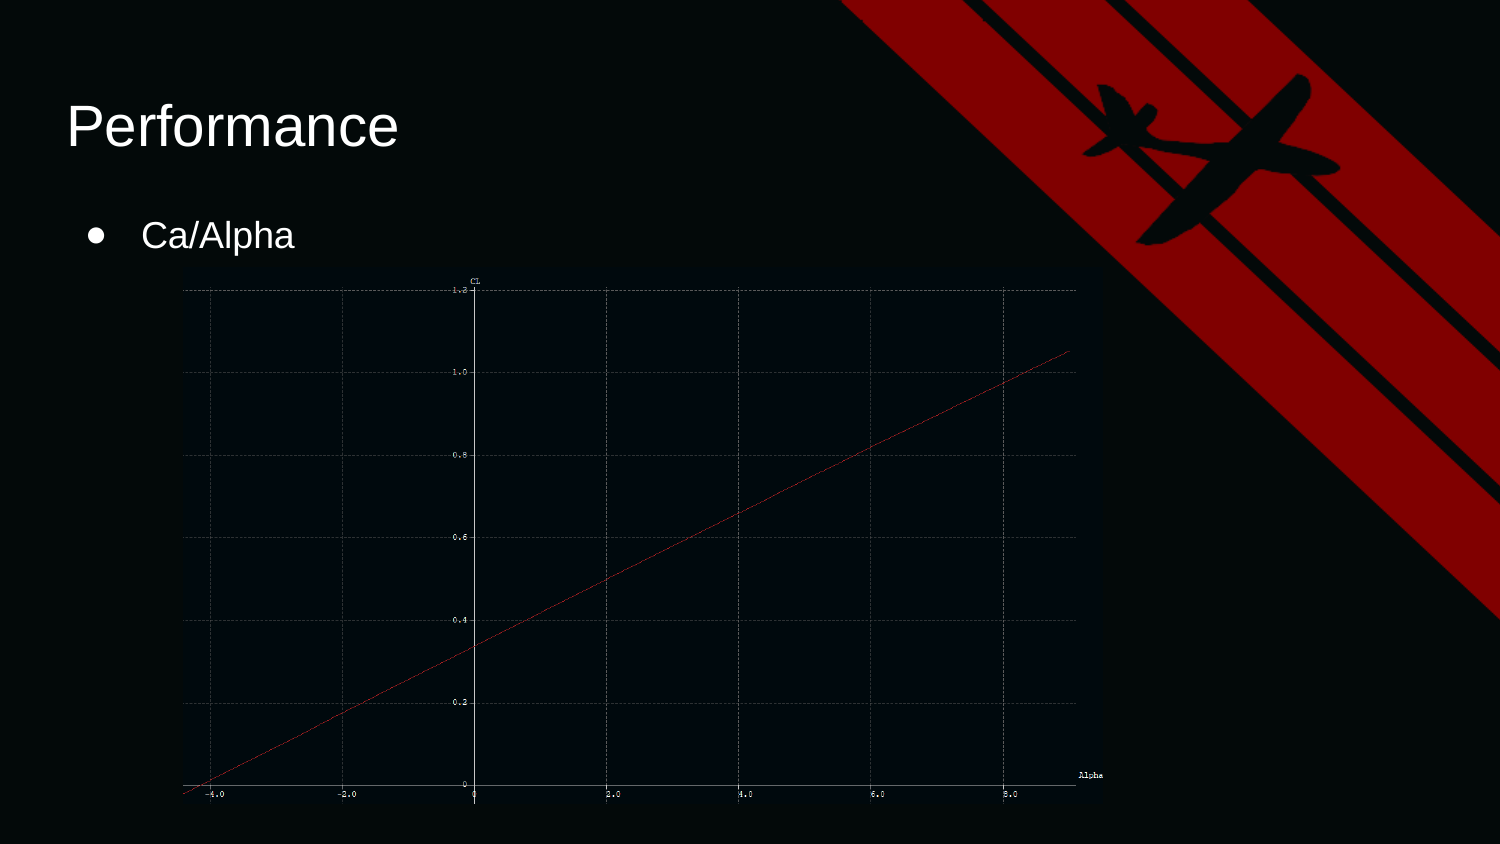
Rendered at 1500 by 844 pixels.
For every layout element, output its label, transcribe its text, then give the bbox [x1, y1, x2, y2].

list Ca/Alpha [51, 189, 1449, 595]
title Performance [51, 72, 1449, 167]
picture [0, 0, 1500, 844]
